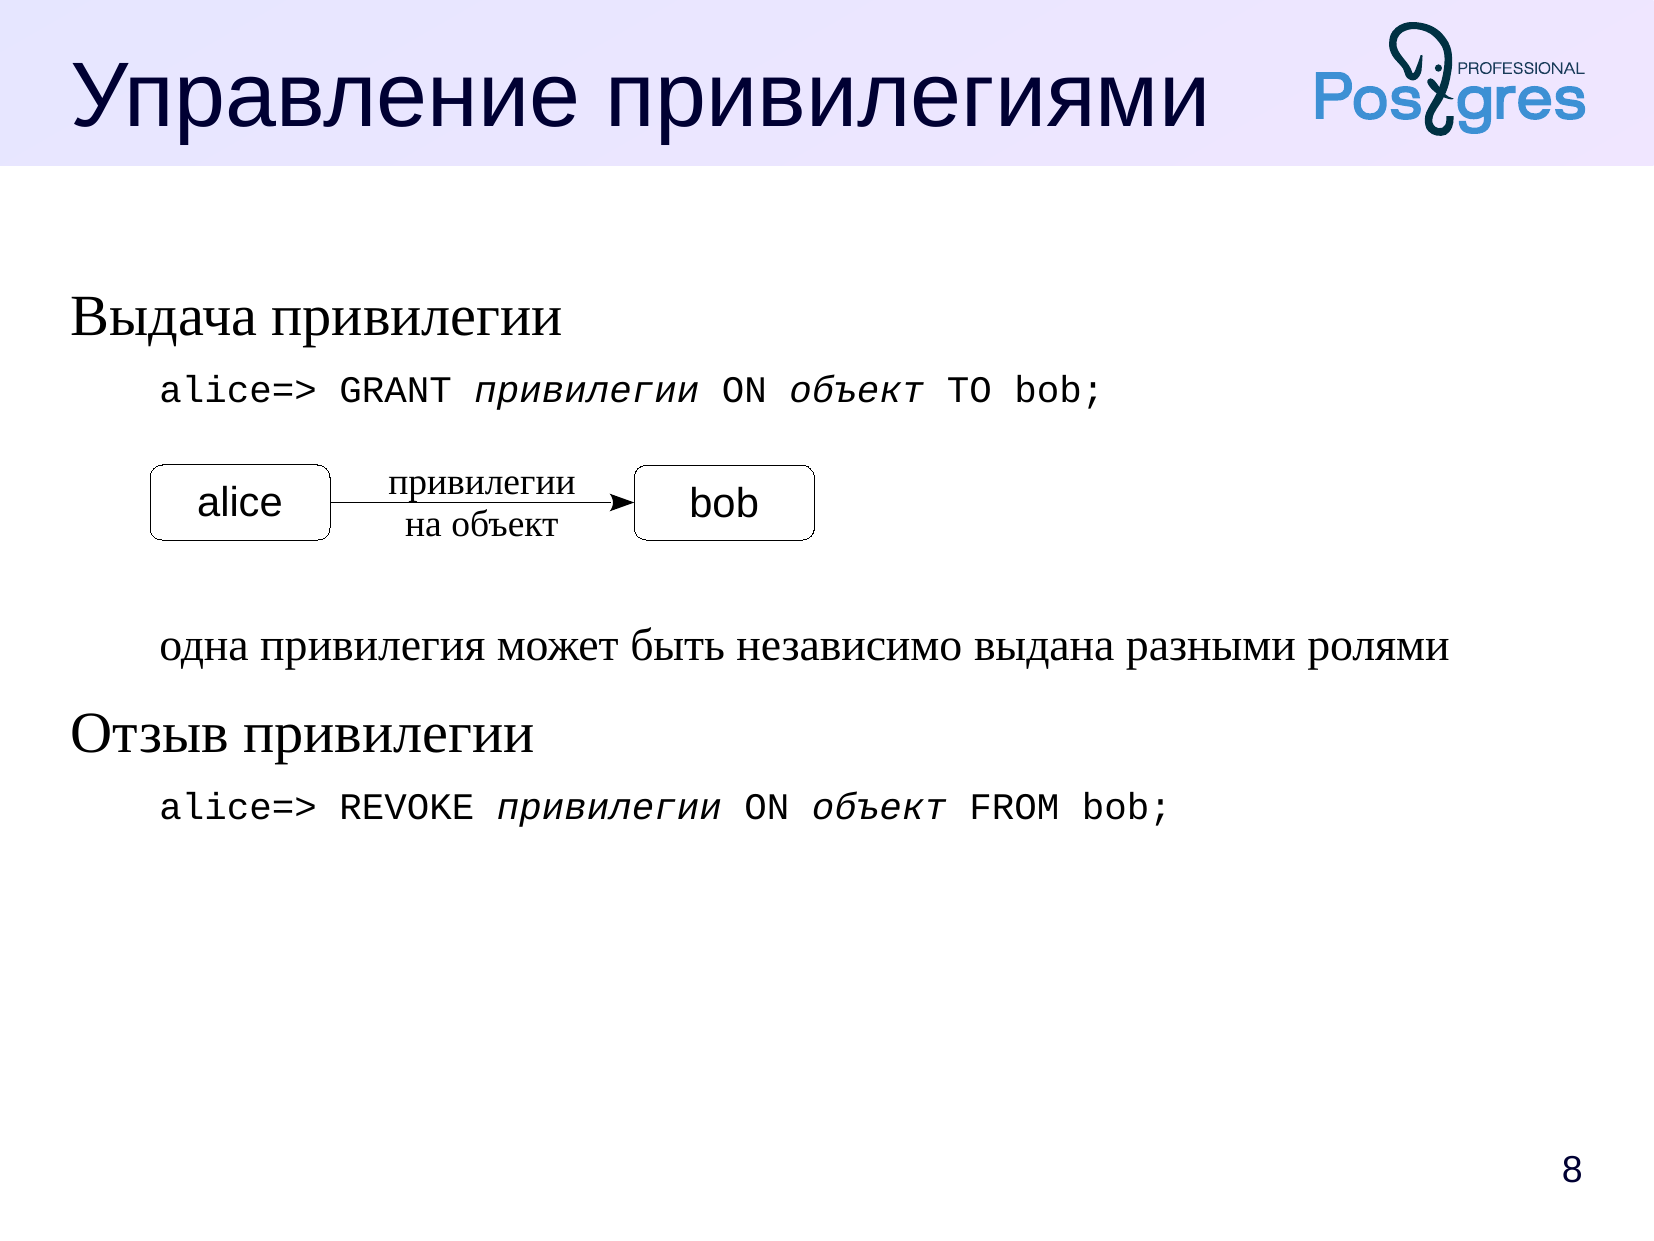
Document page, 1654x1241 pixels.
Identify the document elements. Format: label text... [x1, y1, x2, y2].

list Выдача привилегии alice=> GRANT привилегии ON объект TO bob; одна привилегия может быть независимо выдана разными ролями Отзыв привилегии alice=> REVOKE привилегии ON объект FROM bob; [70, 283, 1583, 1134]
text_box alice [150, 464, 331, 541]
title Управление привилегиями [70, 43, 1241, 147]
text_box bob [634, 465, 815, 541]
